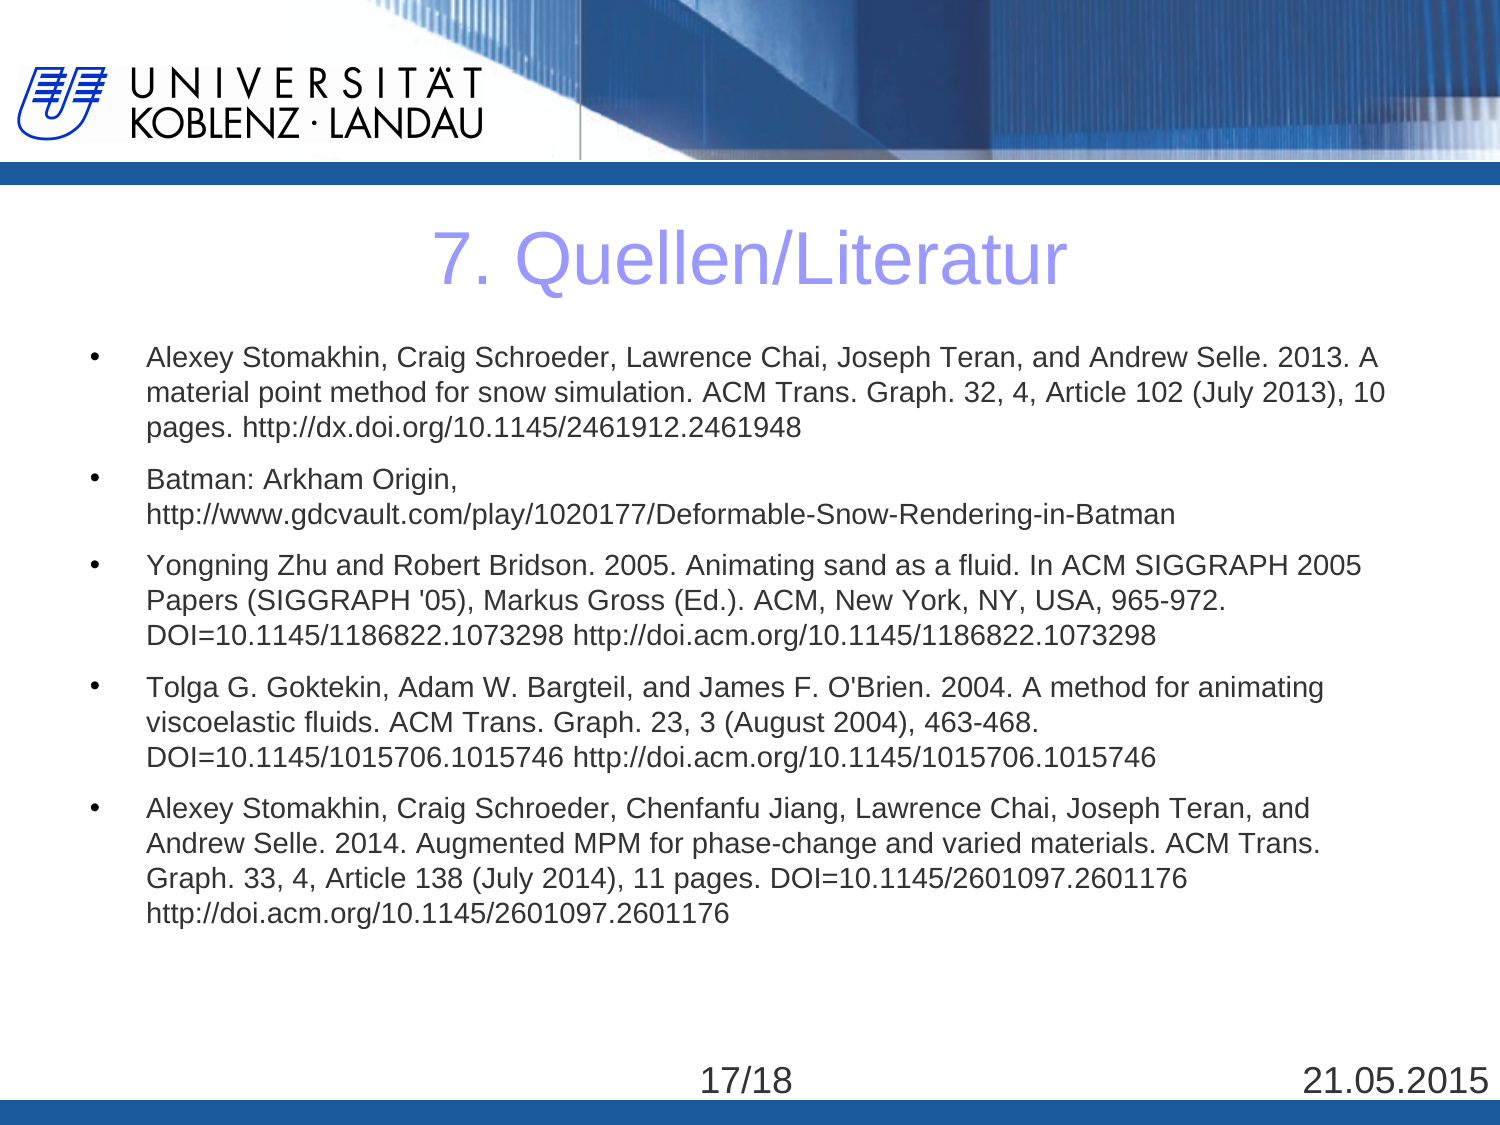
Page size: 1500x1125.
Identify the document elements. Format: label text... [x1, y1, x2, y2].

text_box 21.05.2015 [1287, 1048, 1500, 1120]
picture [17, 0, 1500, 160]
list Alexey Stomakhin, Craig Schroeder, Lawrence Chai, Joseph Teran, and Andrew Selle. 2013. A material point method for snow simulation. ACM Trans. Graph. 32, 4, Article 102 (July 2013), 10 pages. http://dx.doi.org/10.1145/2461912.2461948 Batman: Arkham Origin, http://www.gdcvault.com/play/1020177/Deformable-Snow-Rendering-in-Batman Yongning Zhu and Robert Bridson. 2005. Animating sand as a fluid. In ACM SIGGRAPH 2005 Papers (SIGGRAPH '05), Markus Gross (Ed.). ACM, New York, NY, USA, 965-972. DOI=10.1145/1186822.1073298 http://doi.acm.org/10.1145/1186822.1073298 Tolga G. Goktekin, Adam W. Bargteil, and James F. O'Brien. 2004. A method for animating viscoelastic fluids. ACM Trans. Graph. 23, 3 (August 2004), 463-468. DOI=10.1145/1015706.1015746 http://doi.acm.org/10.1145/1015706.1015746 Alexey Stomakhin, Craig Schroeder, Chenfanfu Jiang, Lawrence Chai, Joseph Teran, and Andrew Selle. 2014. Augmented MPM for phase-change and varied materials. ACM Trans. Graph. 33, 4, Article 138 (July 2014), 11 pages. DOI=10.1145/2601097.2601176 http://doi.acm.org/10.1145/2601097.2601176 [75, 330, 1426, 1006]
text_box <Nummer>/18 [611, 1048, 881, 1120]
title 7. Quellen/Literatur [75, 160, 1426, 330]
